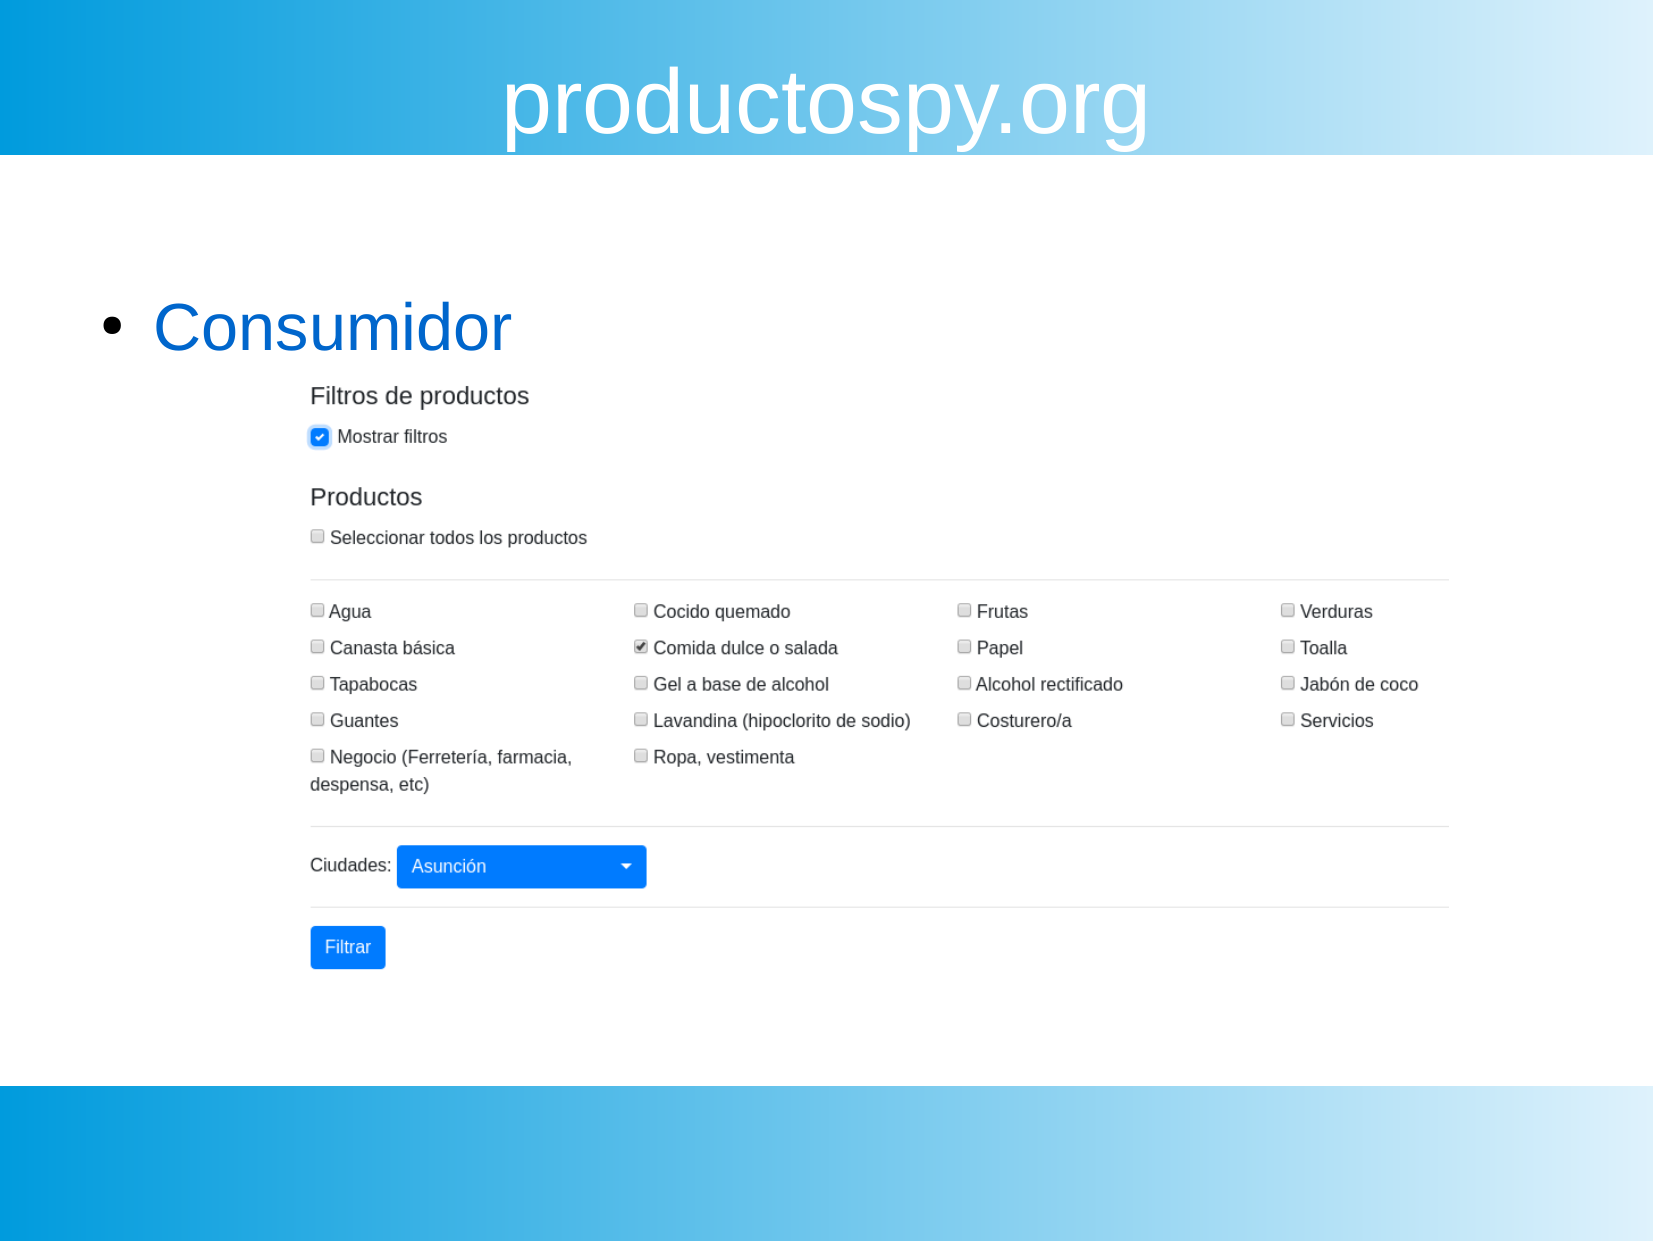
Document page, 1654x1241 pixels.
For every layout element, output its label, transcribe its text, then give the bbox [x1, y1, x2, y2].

picture [271, 377, 1449, 984]
list Consumidor [82, 290, 532, 378]
title productospy.org [82, 49, 1571, 155]
